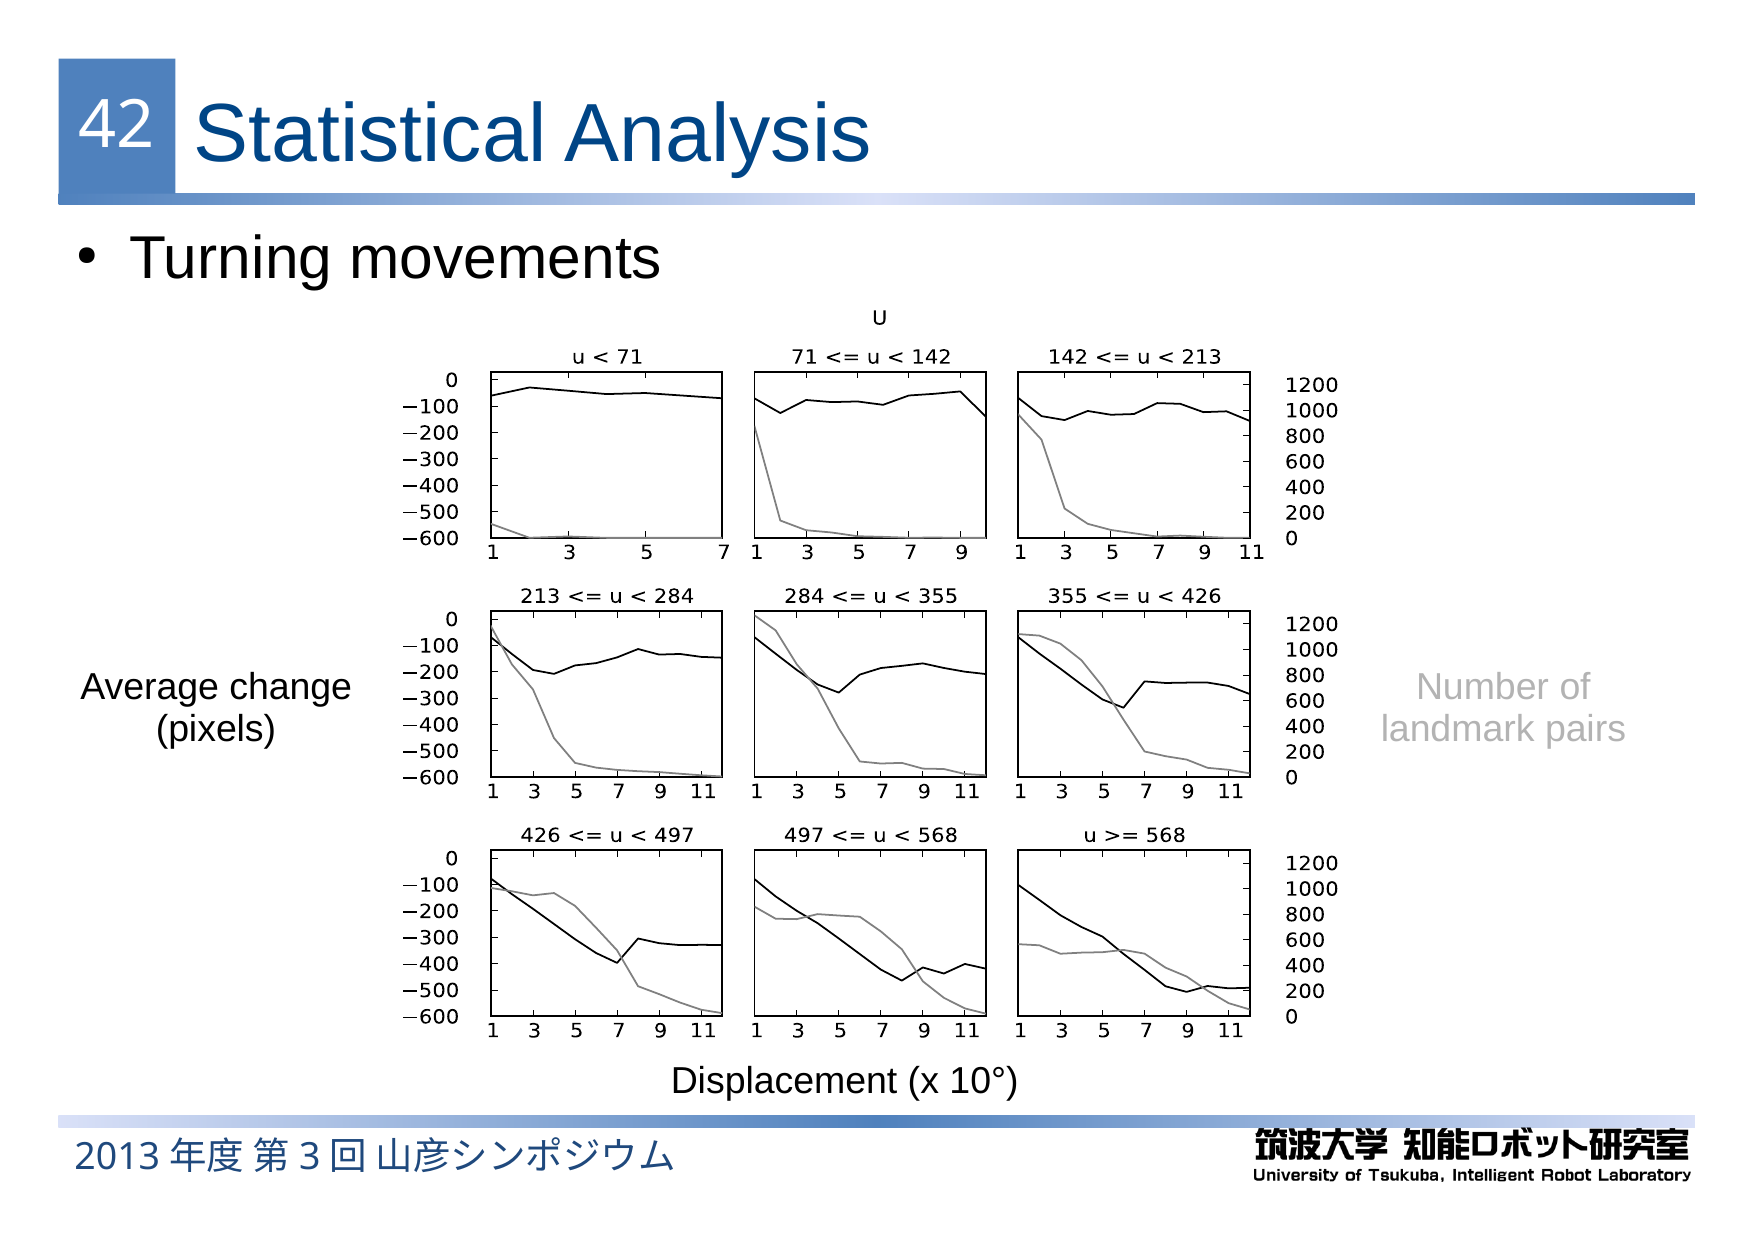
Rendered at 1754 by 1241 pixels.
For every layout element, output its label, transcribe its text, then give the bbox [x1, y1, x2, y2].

text_box Average change (pixels) [58, 658, 374, 758]
list Turning movements [58, 223, 1696, 876]
picture [1252, 1127, 1691, 1182]
text_box Number of landmark pairs [1345, 658, 1661, 758]
title Statistical Analysis [193, 61, 1651, 205]
text_box Displacement (x 10°) [538, 1051, 1151, 1109]
picture [388, 298, 1348, 1049]
